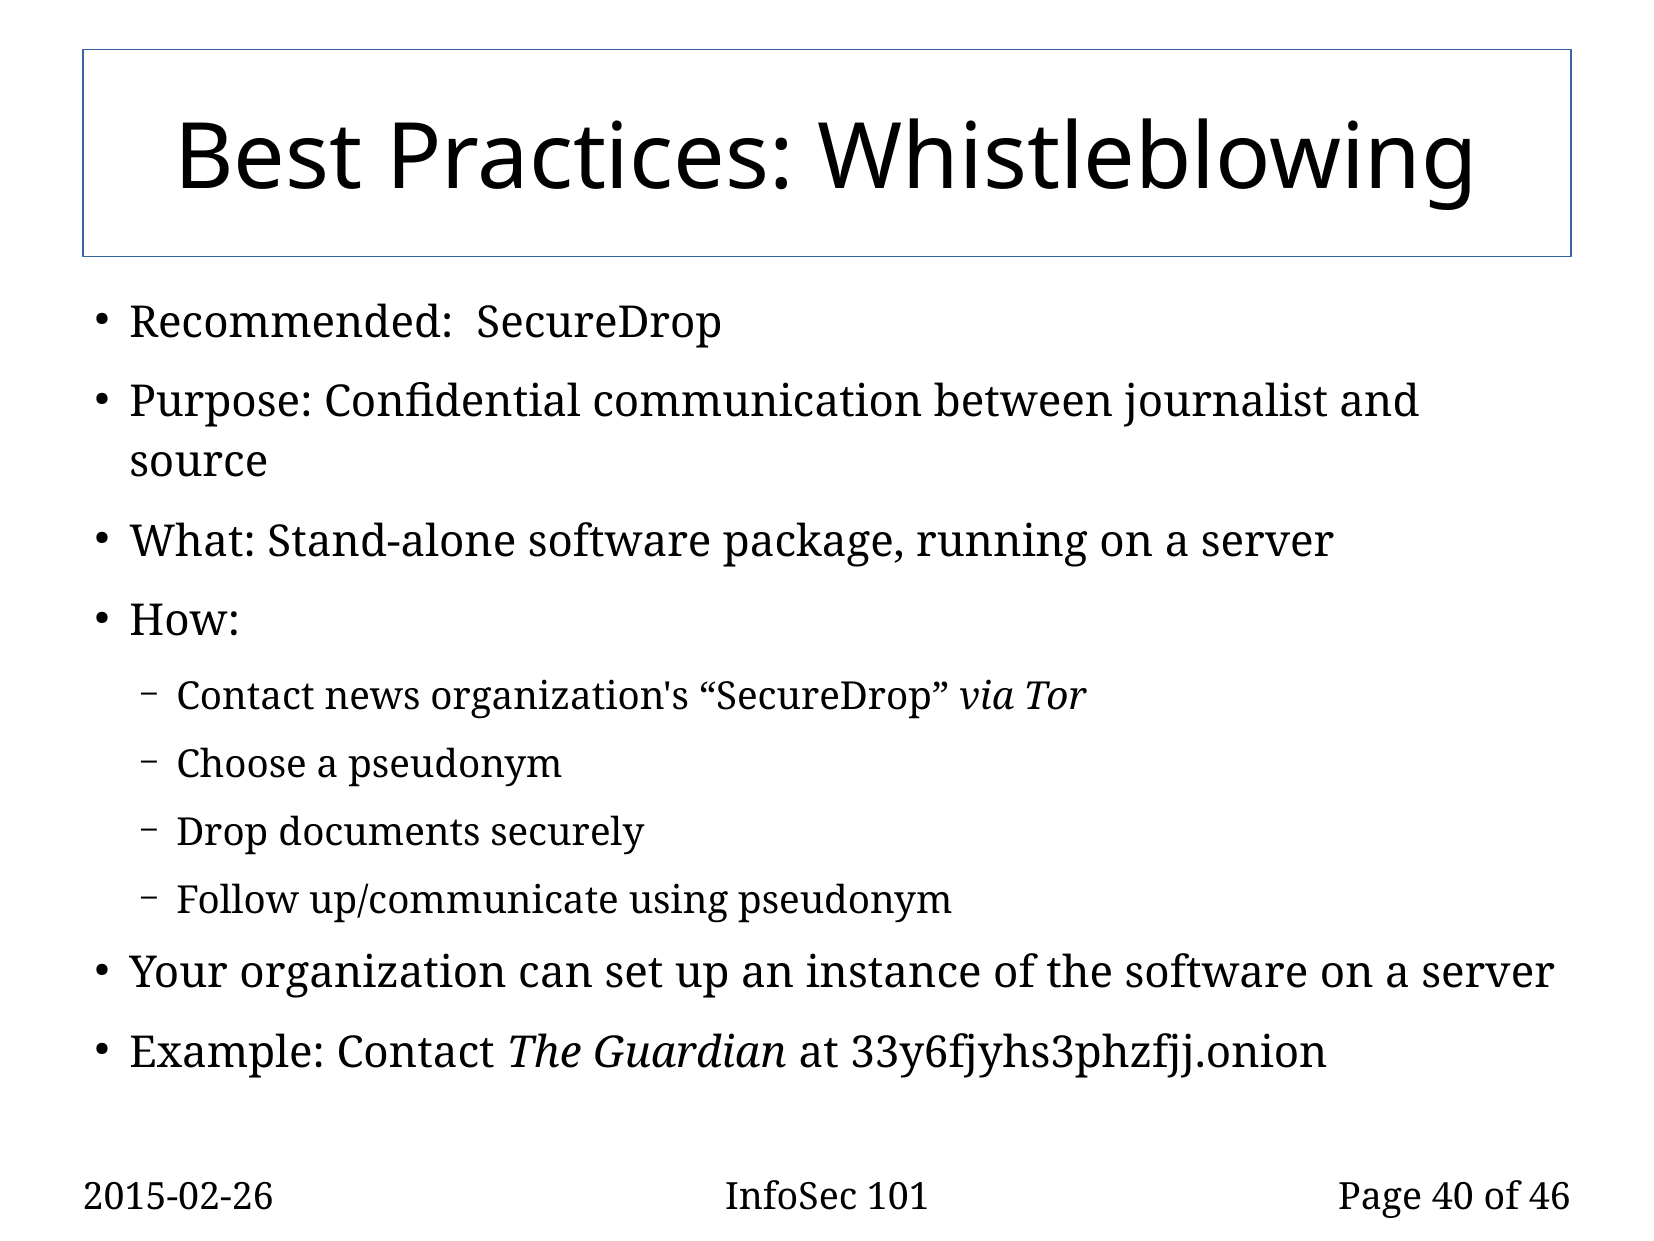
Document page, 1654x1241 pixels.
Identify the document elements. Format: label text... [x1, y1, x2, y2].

list Recommended: SecureDrop Purpose: Confidential communication between journalist and source What: Stand-alone software package, running on a server How: Contact news organization's “SecureDrop” via Tor Choose a pseudonym Drop documents securely Follow up/communicate using pseudonym Your organization can set up an instance of the software on a server Example: Contact The Guardian at 33y6fjyhs3phzfjj.onion [82, 290, 1571, 1126]
title Best Practices: Whistleblowing [82, 49, 1571, 257]
